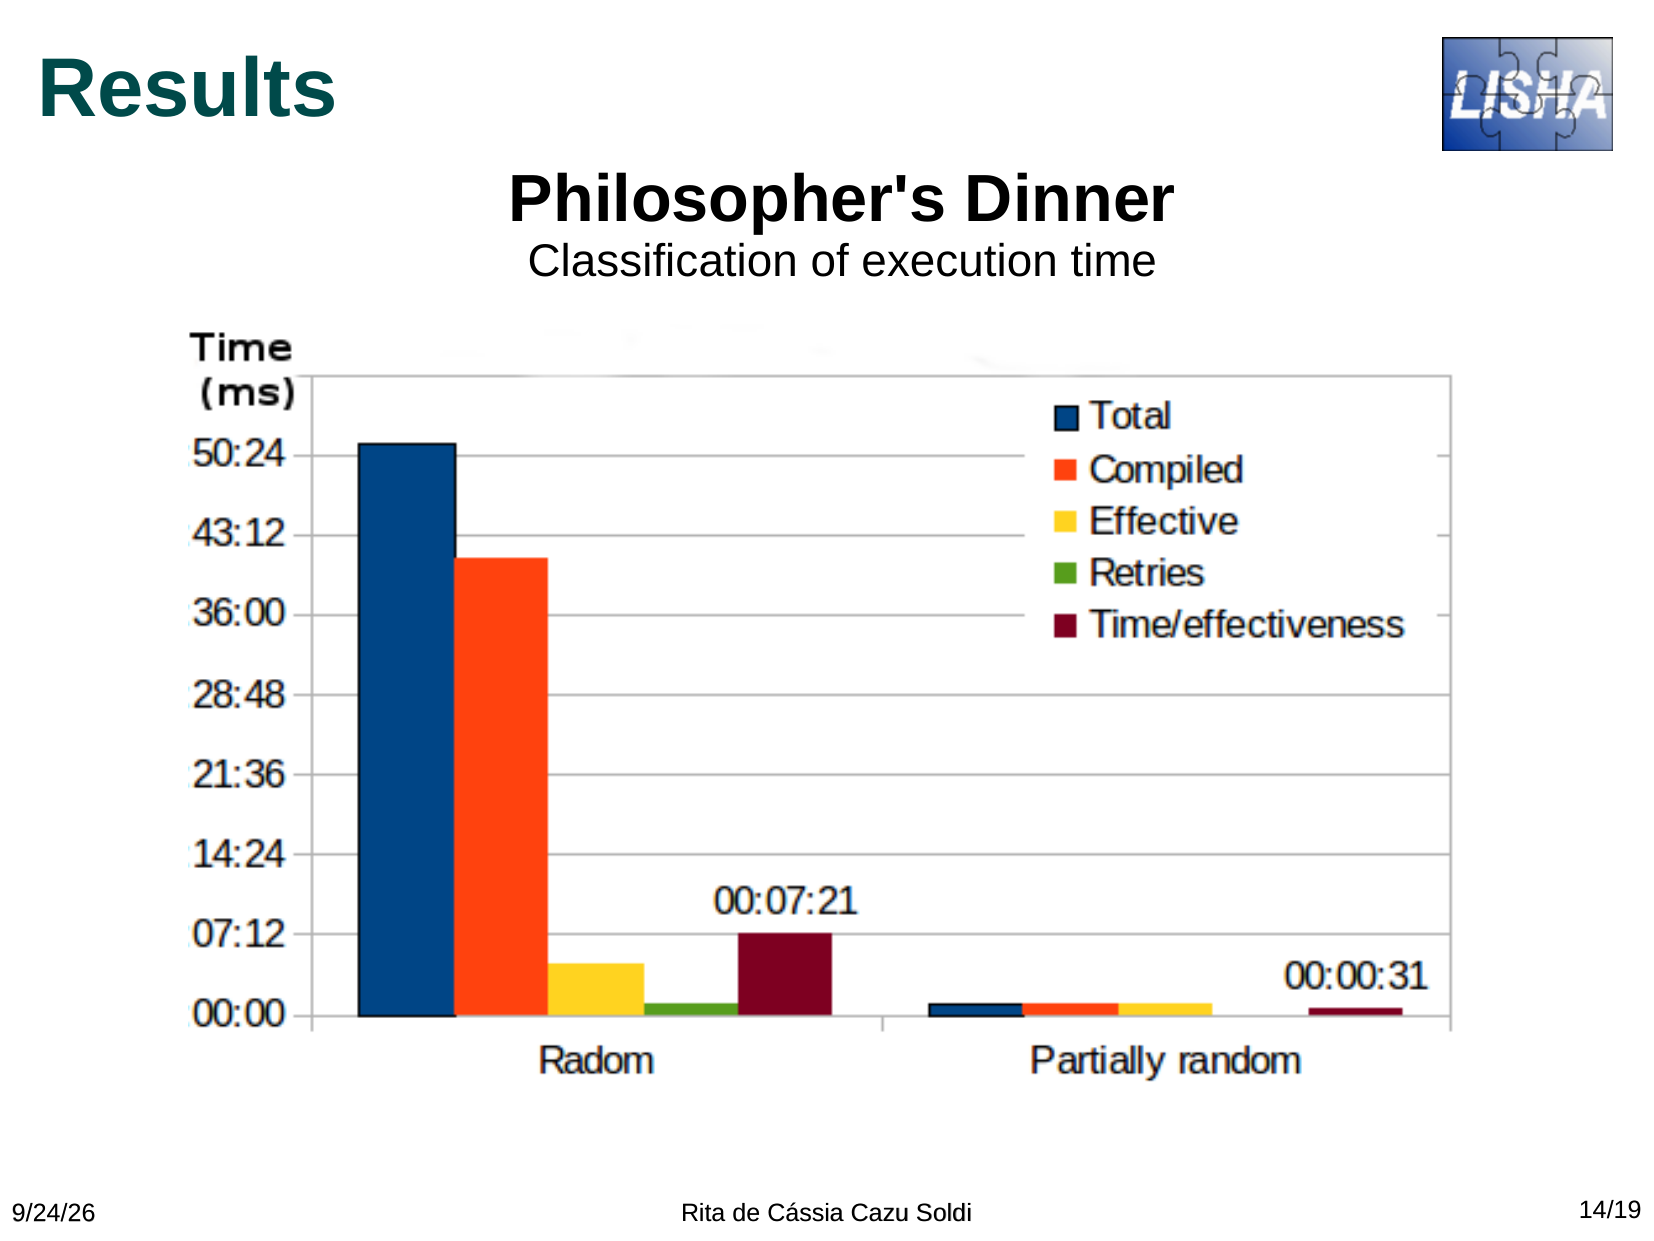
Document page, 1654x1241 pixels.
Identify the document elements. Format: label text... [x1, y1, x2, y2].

subtitle Philosopher's Dinner Classification of execution time [37, 160, 1613, 390]
picture [1442, 37, 1613, 151]
title Results [37, 37, 1426, 151]
picture [188, 324, 1465, 1093]
